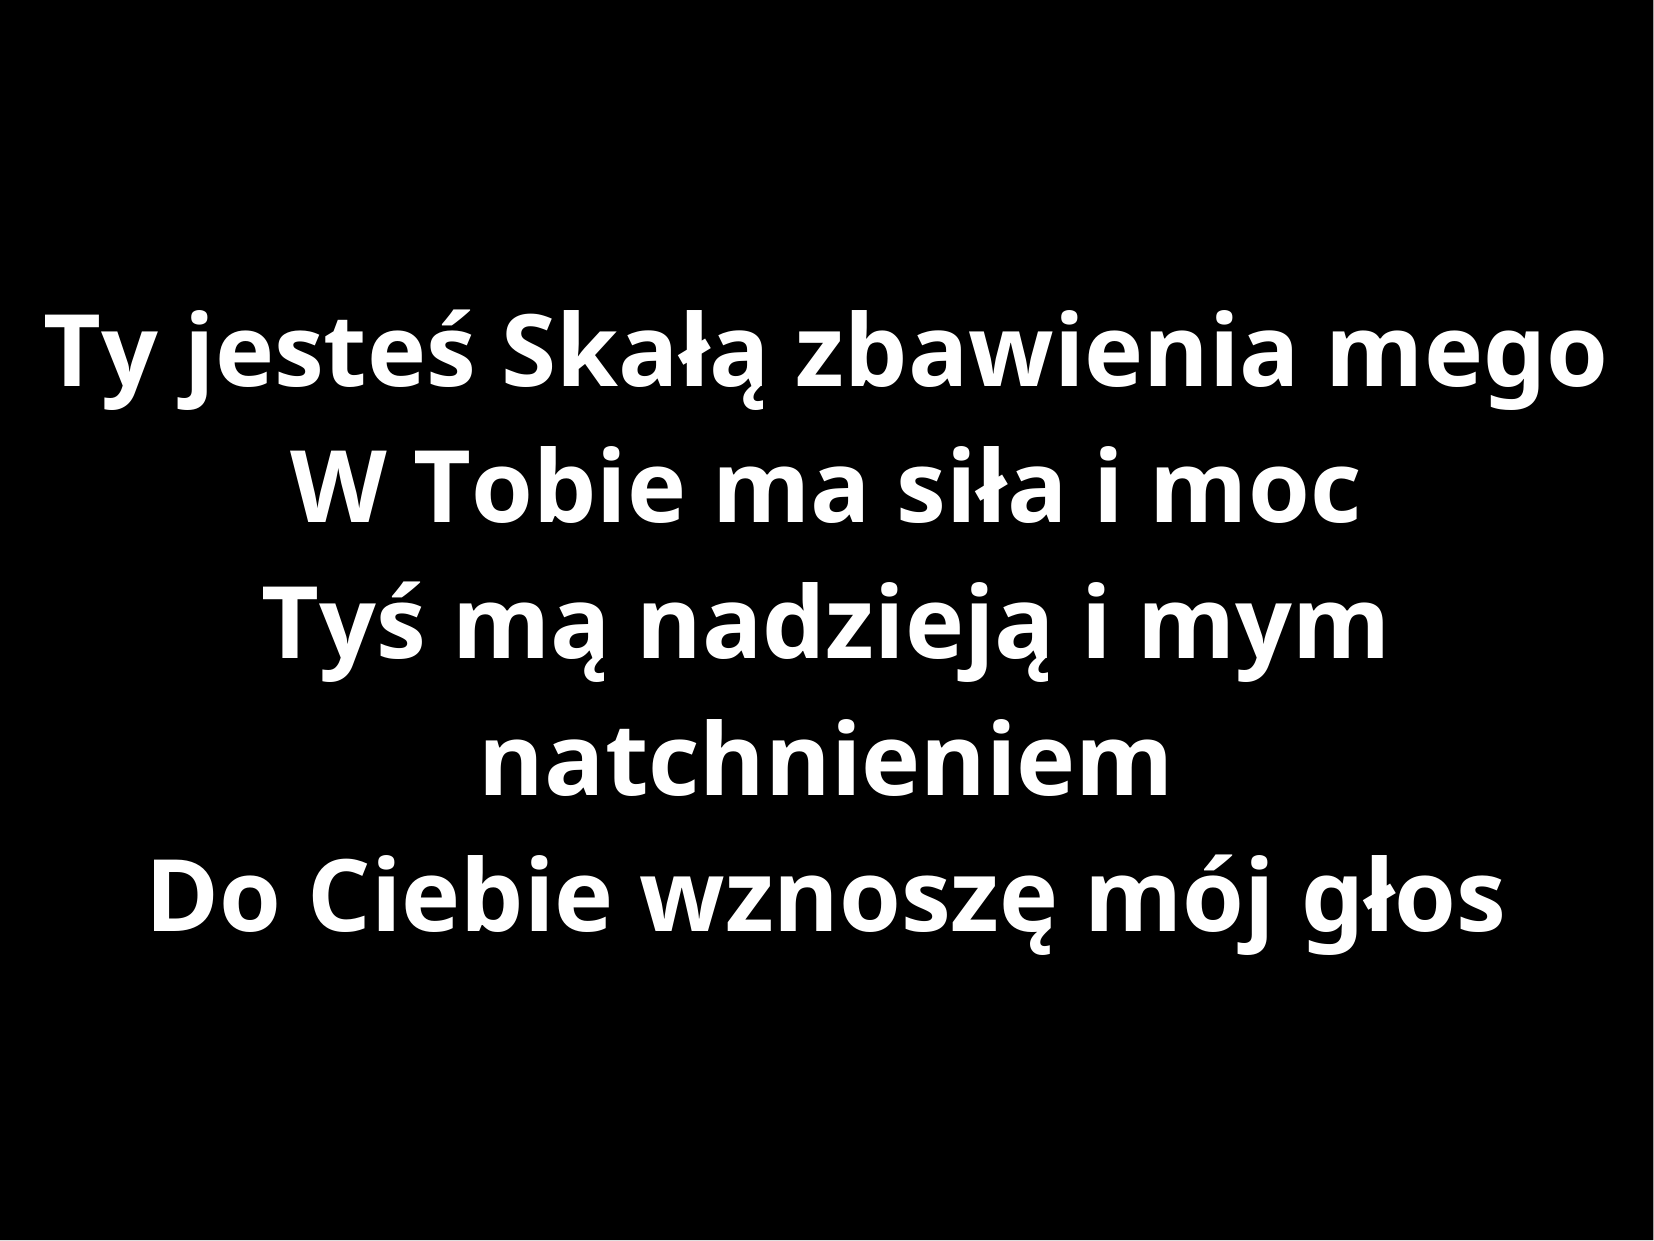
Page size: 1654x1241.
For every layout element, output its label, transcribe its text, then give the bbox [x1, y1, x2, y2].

title Ty jesteś Skałą zbawienia mego W Tobie ma siła i moc Tyś mą nadzieją i mym natchnieniem Do Ciebie wznoszę mój głos [0, 0, 1654, 1241]
